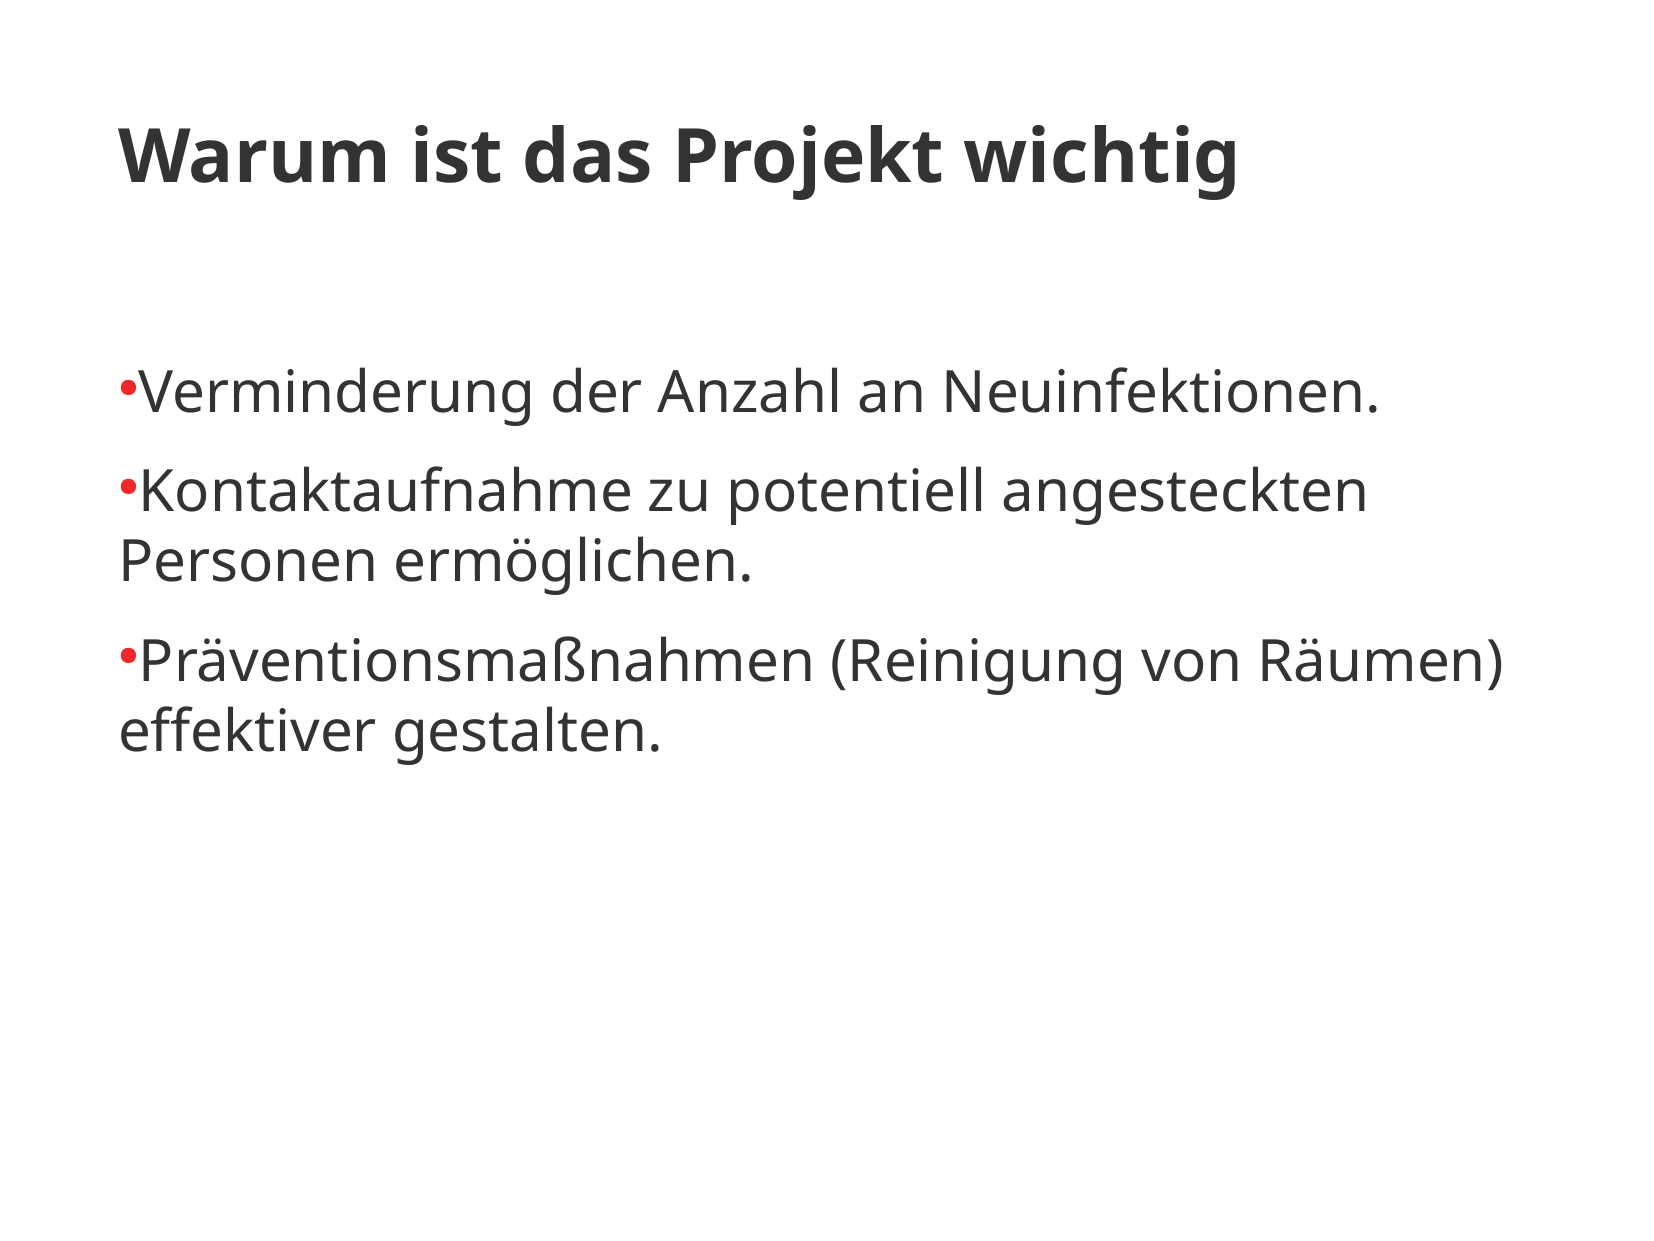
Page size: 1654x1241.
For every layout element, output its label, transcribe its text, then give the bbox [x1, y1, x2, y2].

title Warum ist das Projekt wichtig [118, 45, 1571, 260]
list Verminderung der Anzahl an Neuinfektionen. Kontaktaufnahme zu potentiell angesteckten Personen ermöglichen. Präventionsmaßnahmen (Reinigung von Räumen) effektiver gestalten. [118, 354, 1536, 1074]
